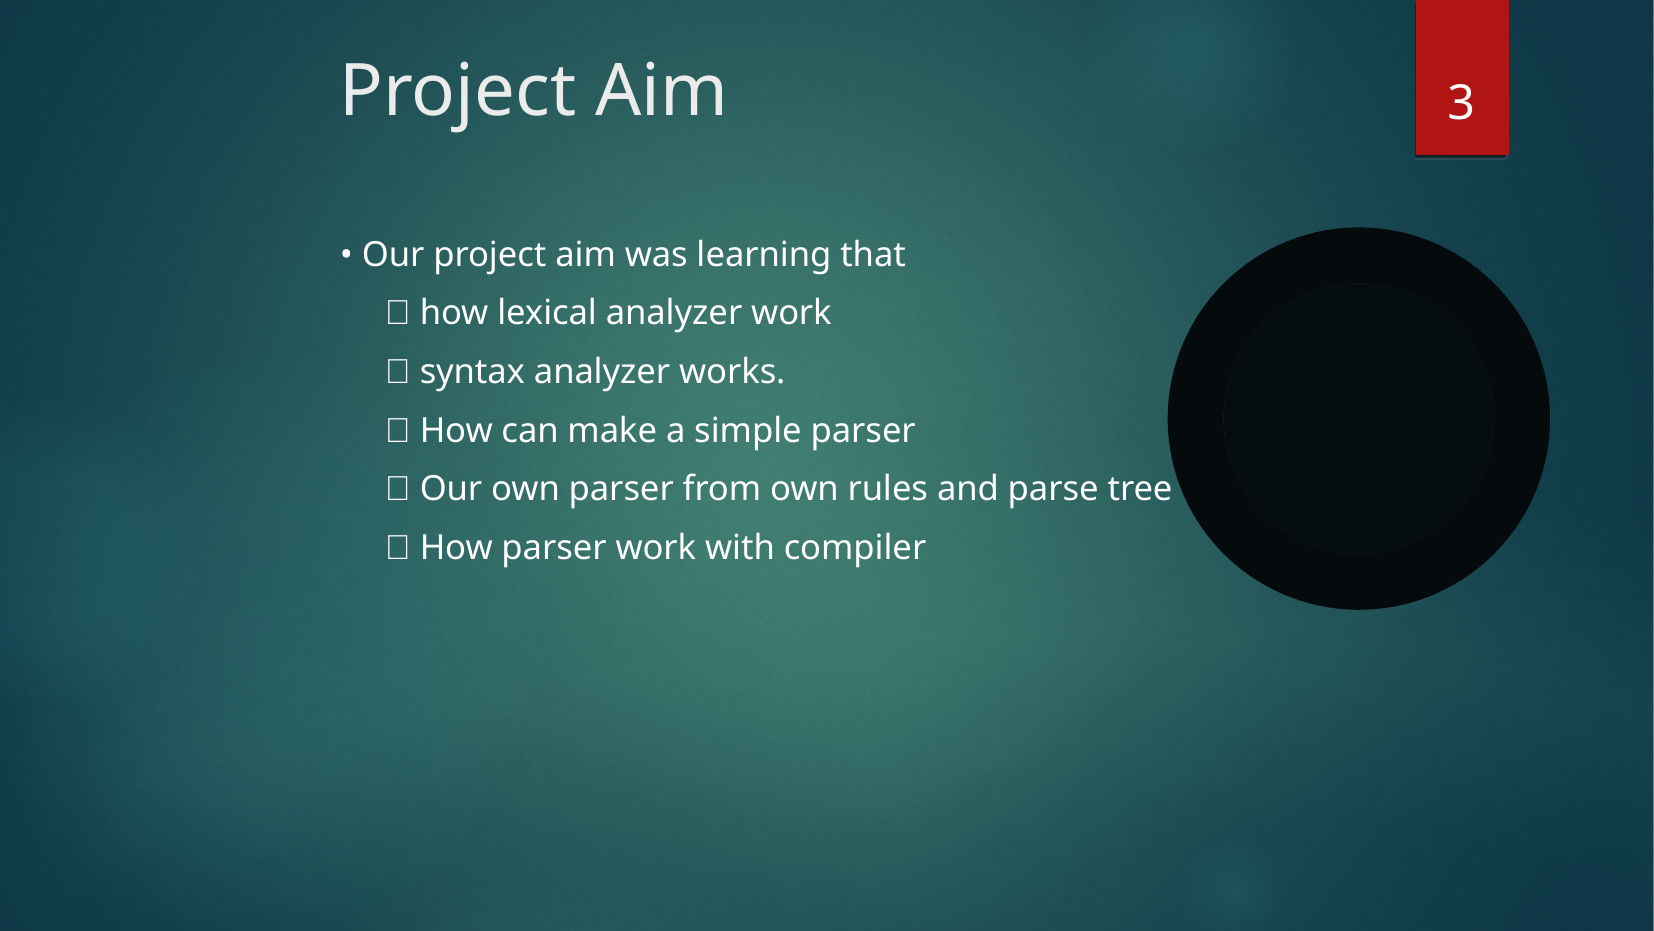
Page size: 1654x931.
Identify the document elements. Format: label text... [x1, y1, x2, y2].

title Project Aim [324, 35, 1654, 190]
list • Our project aim was learning that  how lexical analyzer work  syntax analyzer works.  How can make a simple parser  Our own parser from own rules and parse tree  How parser work with compiler [324, 224, 1654, 764]
